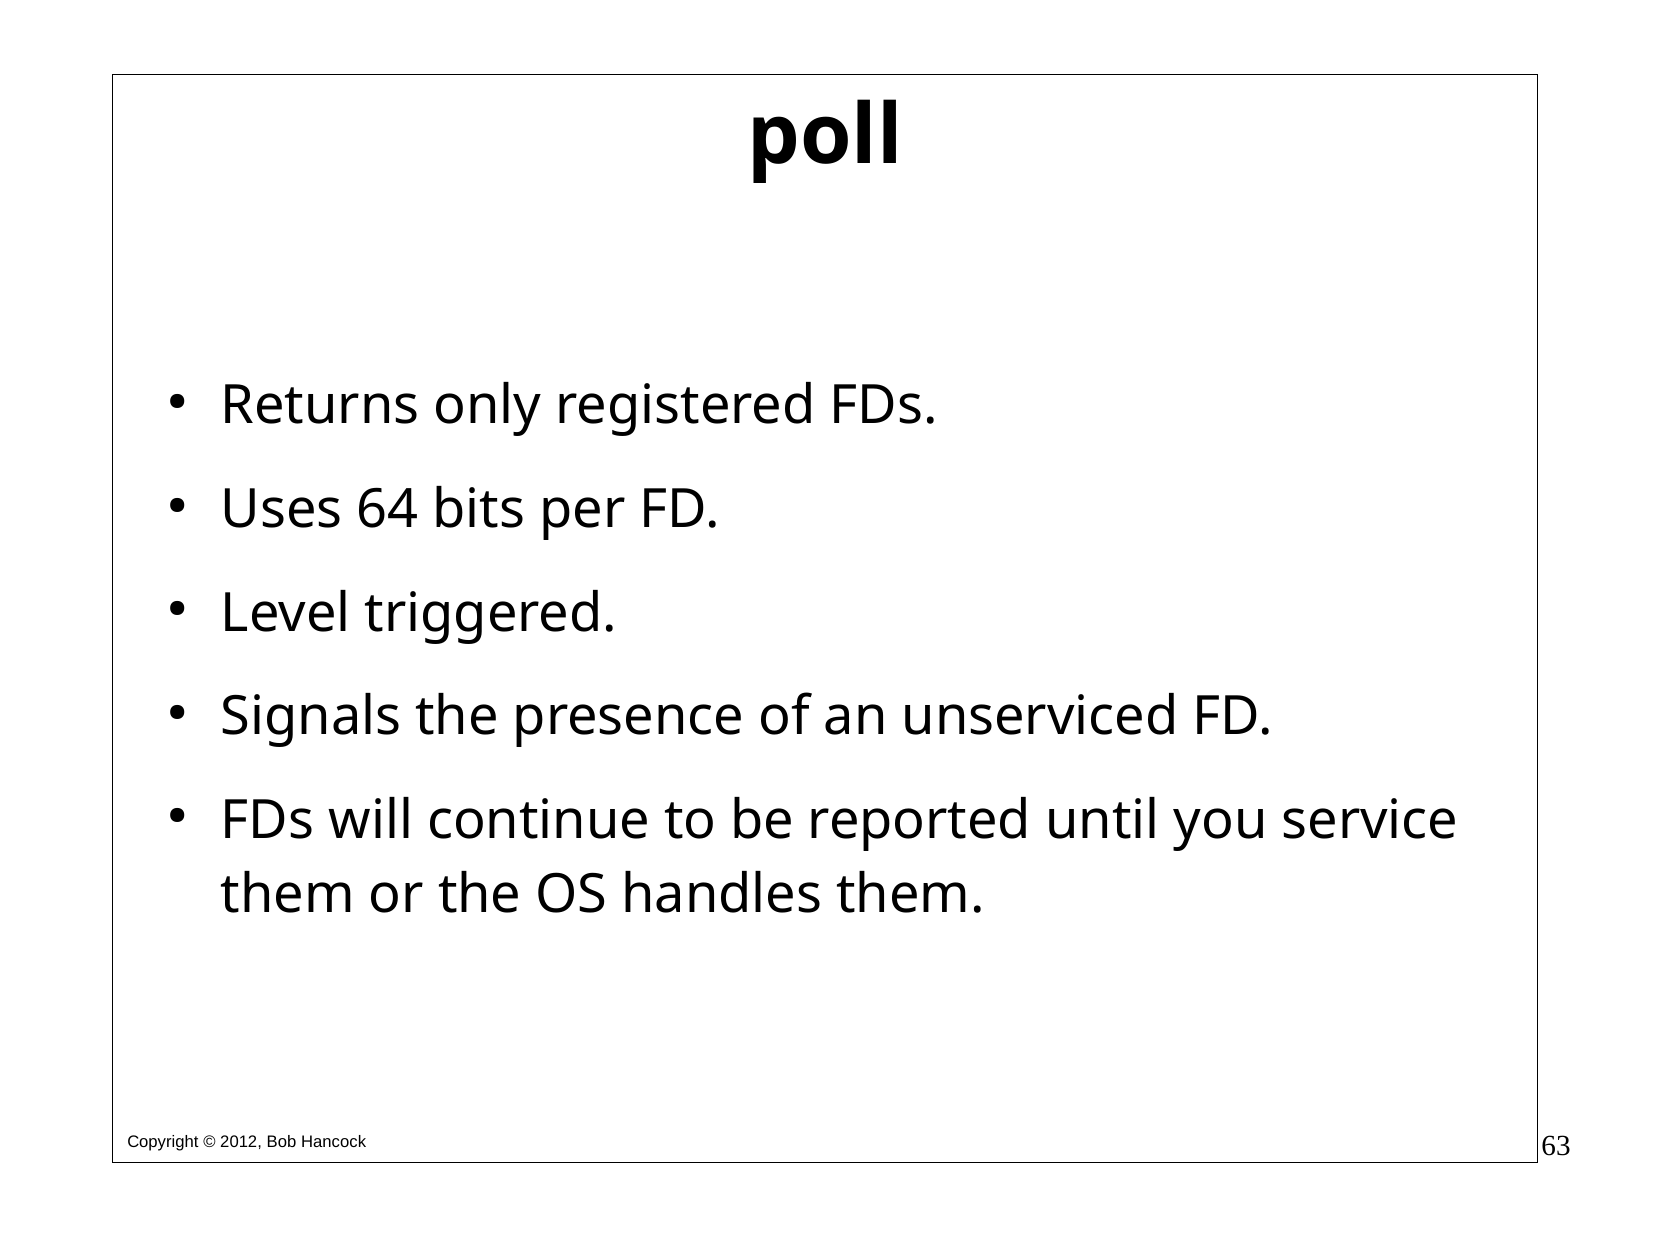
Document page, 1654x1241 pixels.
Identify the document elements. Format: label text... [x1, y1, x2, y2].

text_box Copyright © 2012, Bob Hancock [112, 1125, 382, 1159]
list Returns only registered FDs. Uses 64 bits per FD. Level triggered. Signals the presence of an unserviced FD. FDs will continue to be reported until you service them or the OS handles them. [150, 262, 1501, 1126]
title poll [112, 75, 1538, 188]
